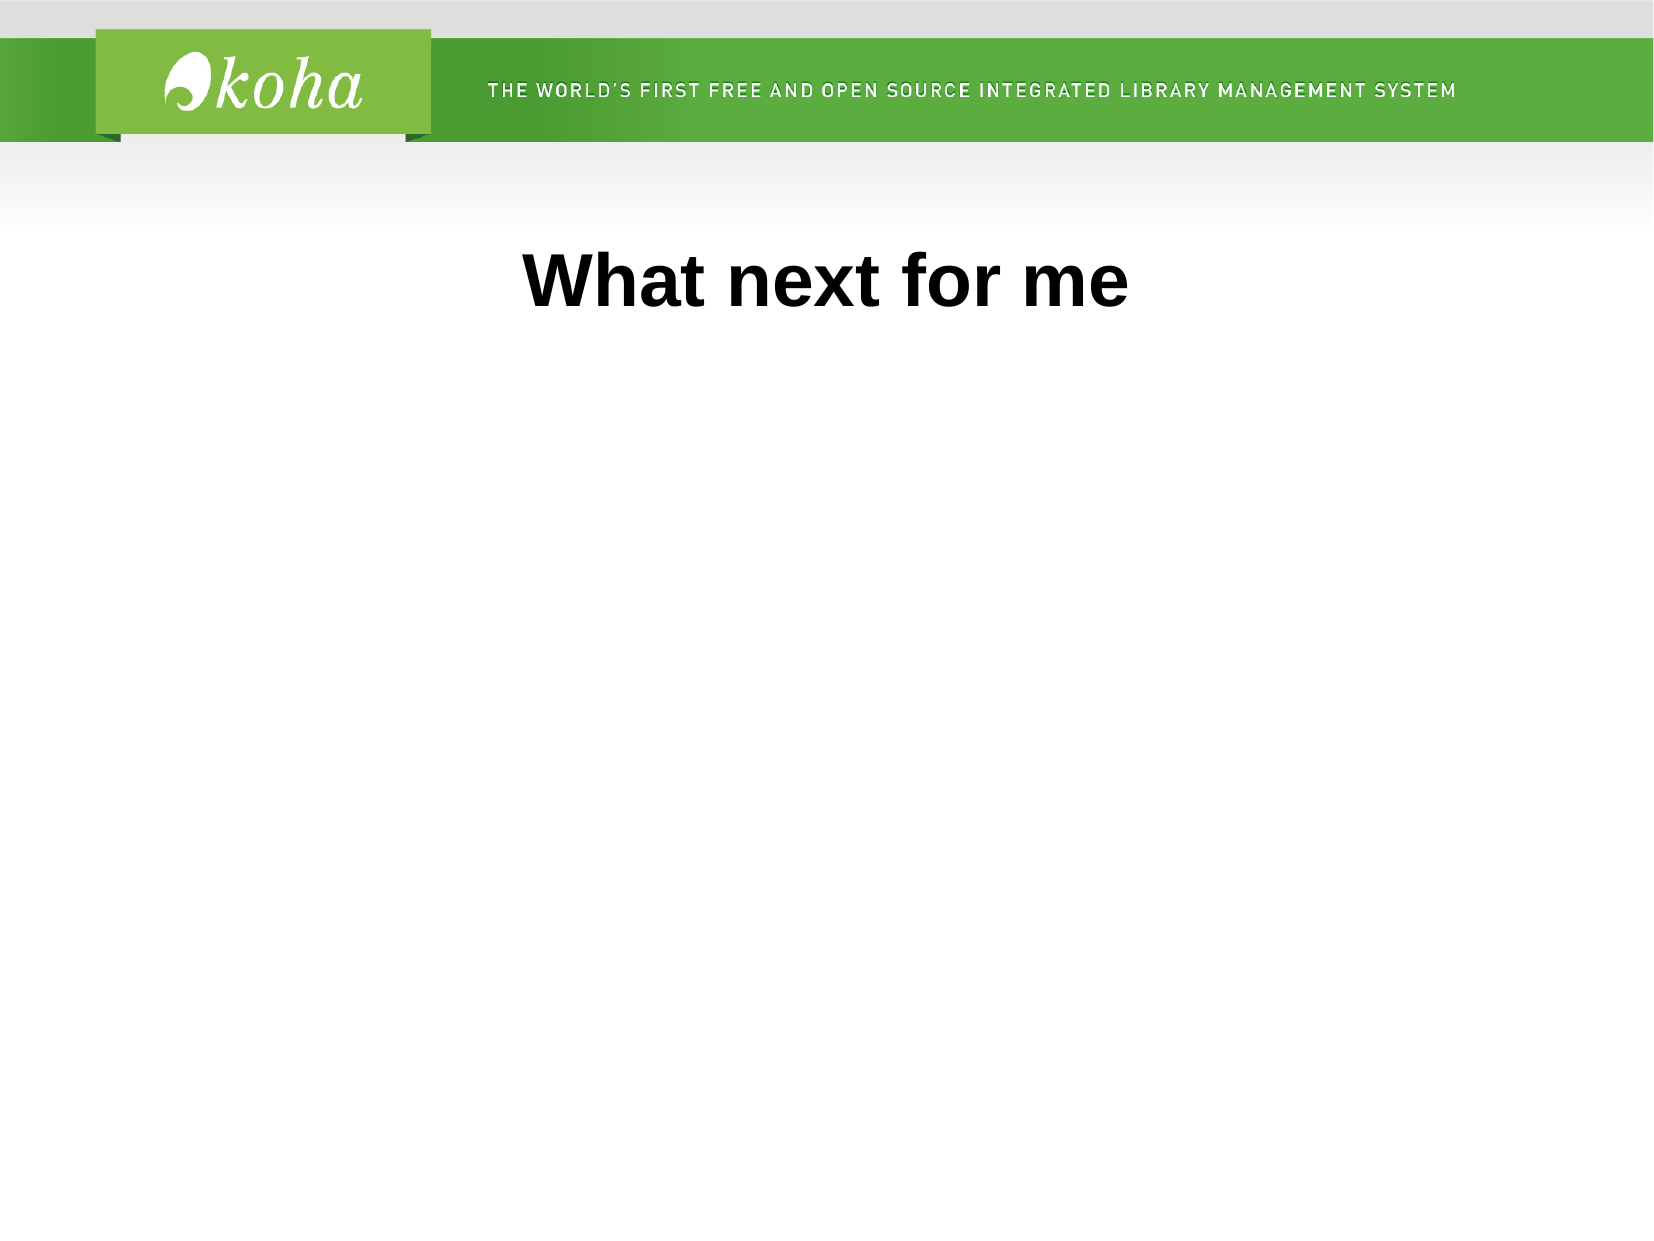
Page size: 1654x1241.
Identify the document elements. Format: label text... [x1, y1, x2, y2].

title What next for me [82, 177, 1571, 385]
picture [0, 0, 1654, 1241]
